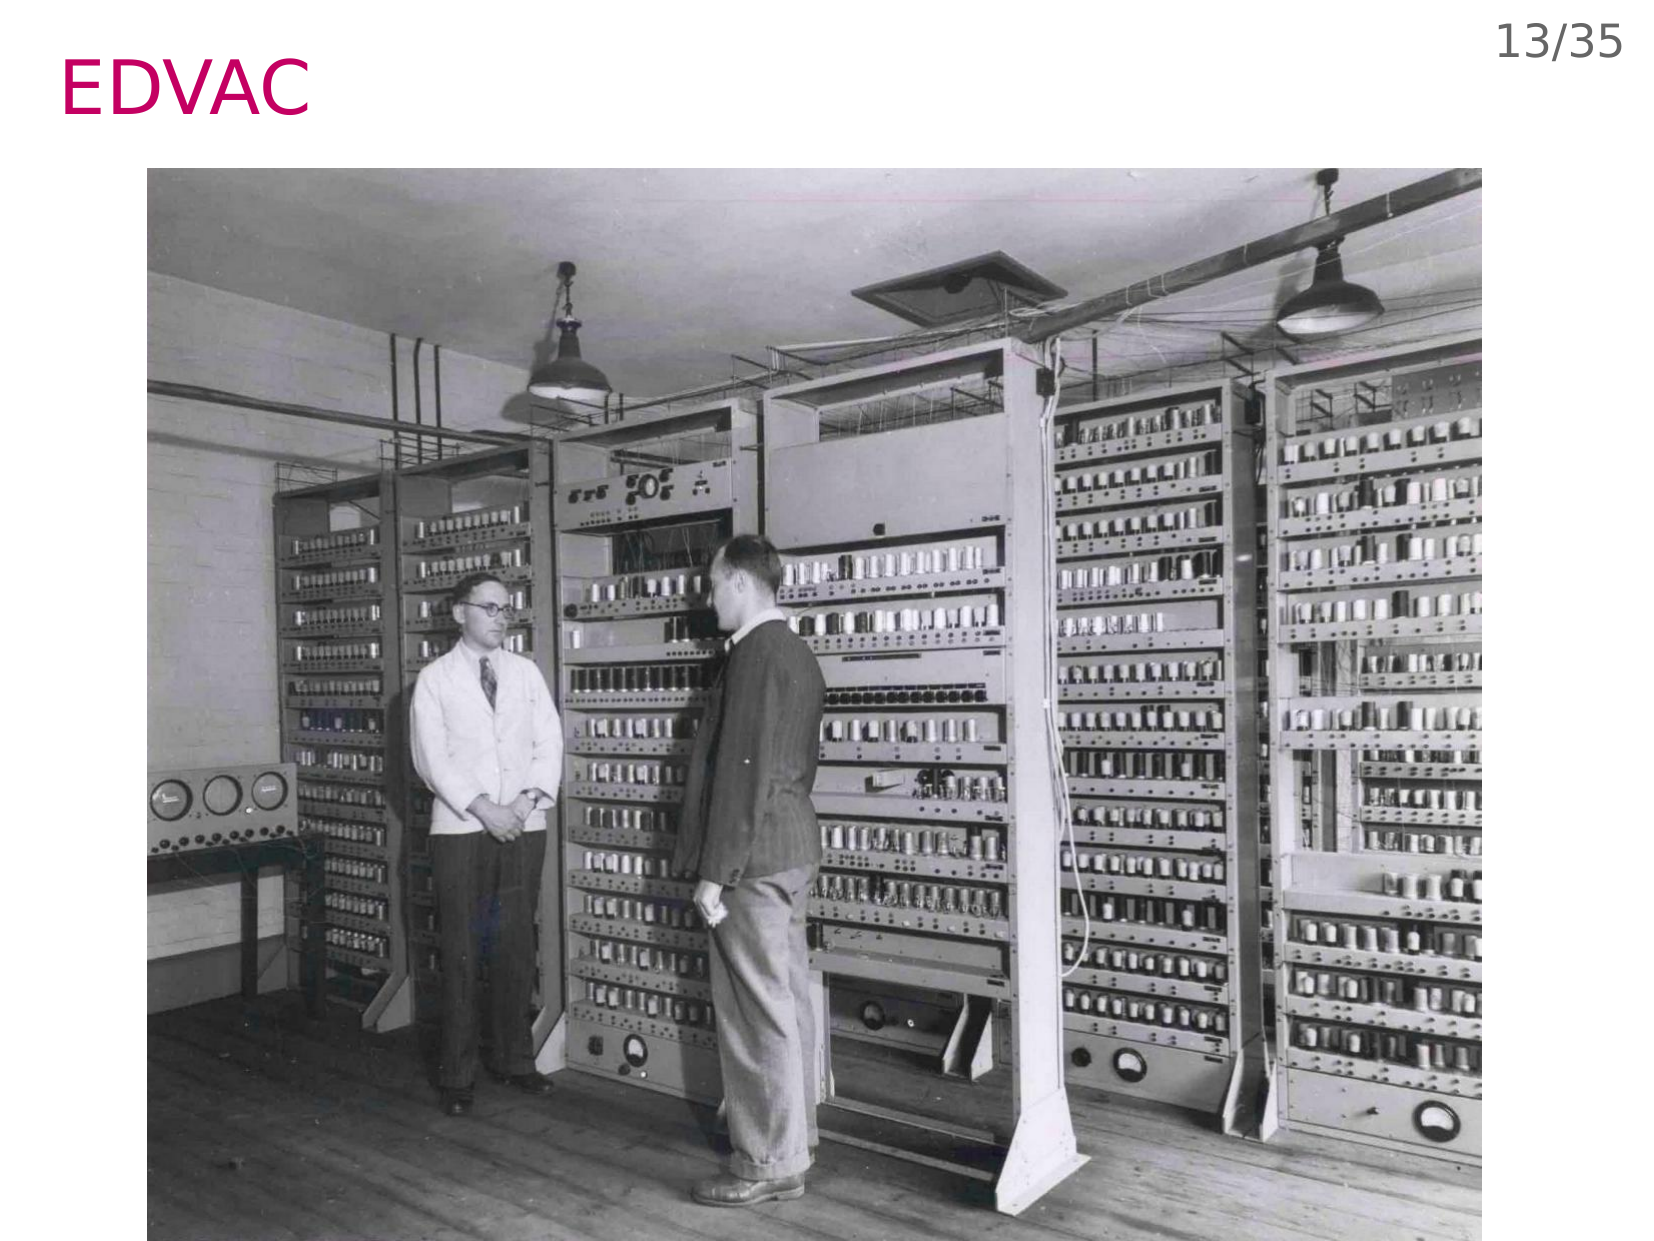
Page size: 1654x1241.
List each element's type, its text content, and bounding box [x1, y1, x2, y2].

title EDVAC [59, 29, 1625, 148]
picture [147, 168, 1482, 1241]
